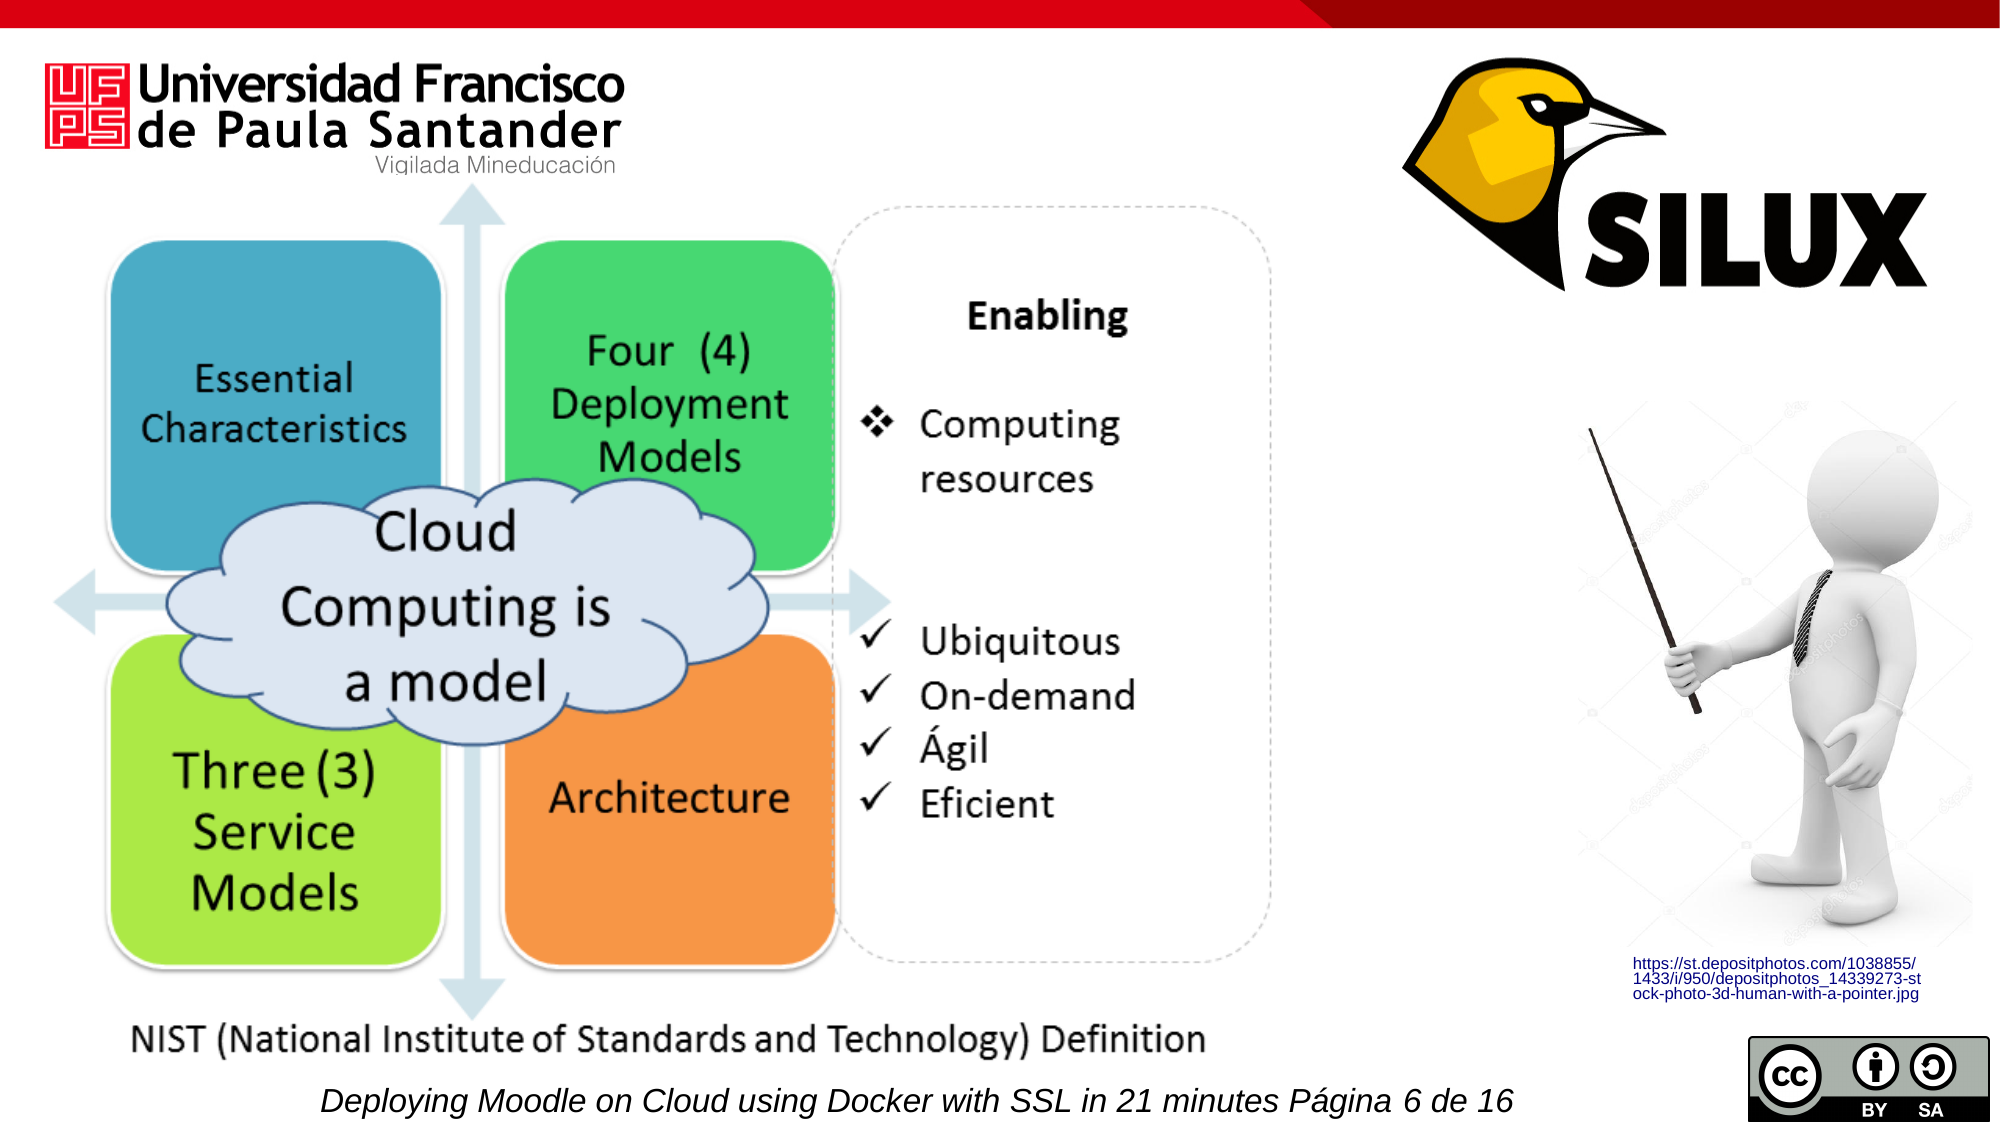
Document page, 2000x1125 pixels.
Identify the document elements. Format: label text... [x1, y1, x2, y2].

text_box Deploying Moodle on Cloud using Docker with SSL in 21 minutes Página <número> de 16 [305, 1074, 1695, 1125]
picture [0, 0, 2000, 1125]
text_box https://st.depositphotos.com/1038855/1433/i/950/depositphotos_14339273-stock-photo-3d-human-with-a-pointer.jpg [1618, 946, 1938, 1000]
